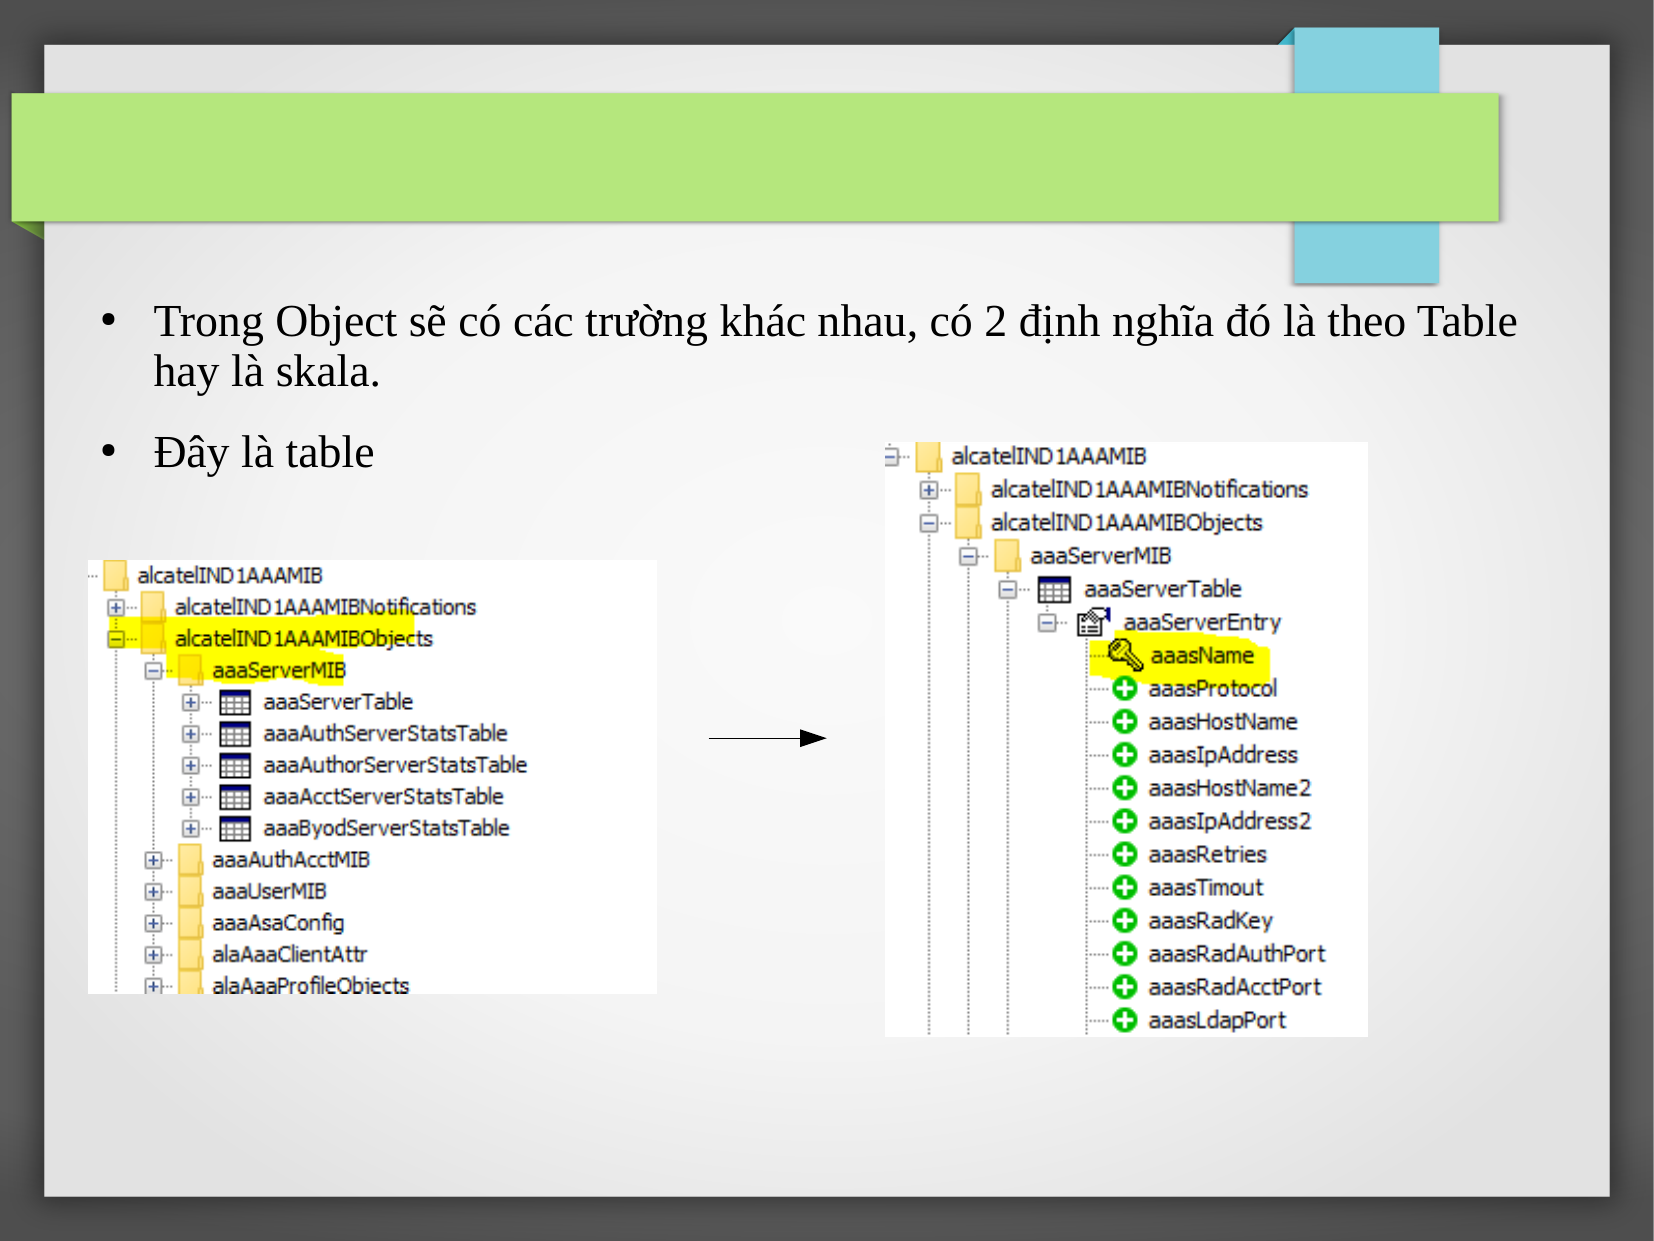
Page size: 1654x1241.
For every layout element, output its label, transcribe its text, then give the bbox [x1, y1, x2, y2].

picture [0, 0, 1654, 1241]
list Trong Object sẽ có các trường khác nhau, có 2 định nghĩa đó là theo Table hay là skala. Đây là table [82, 295, 1571, 1015]
